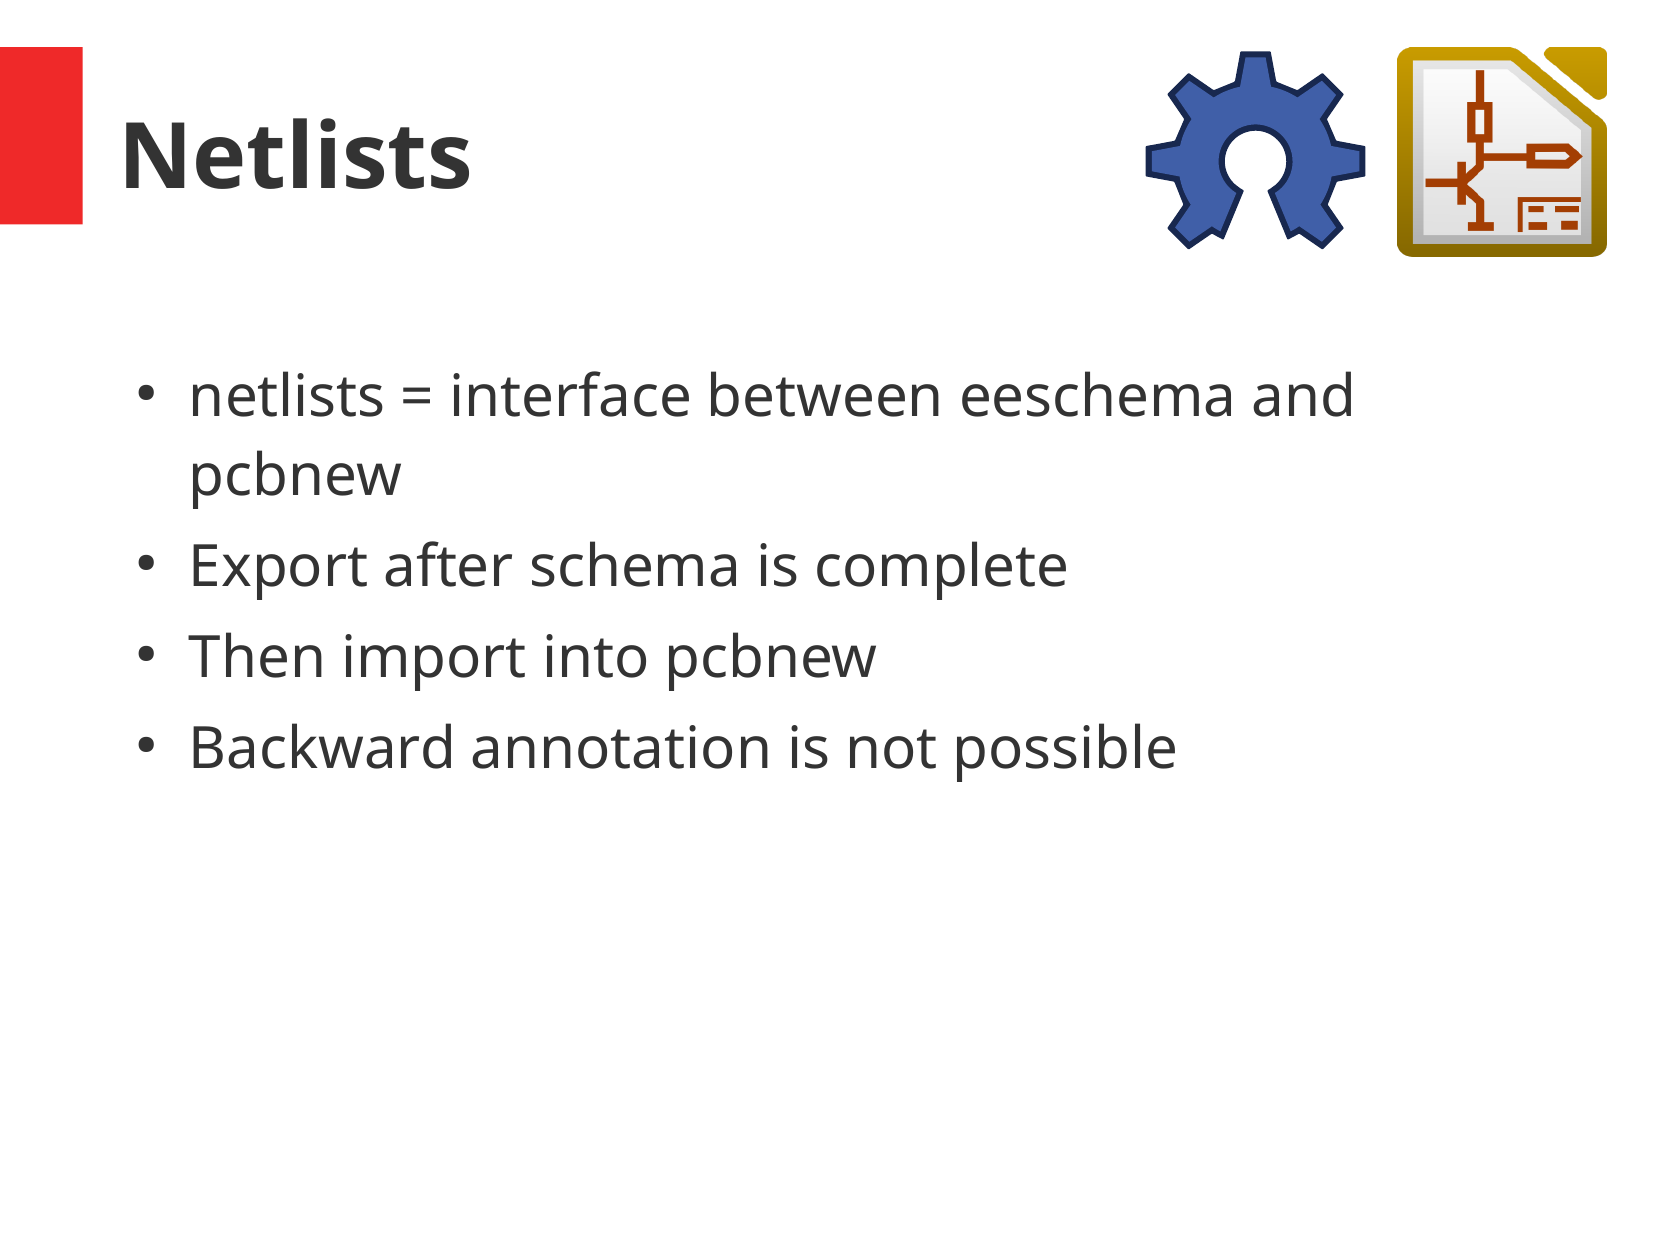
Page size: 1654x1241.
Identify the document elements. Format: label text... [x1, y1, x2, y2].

list netlists = interface between eeschema and pcbnew Export after schema is complete Then import into pcbnew Backward annotation is not possible [118, 354, 1536, 1074]
picture [1397, 47, 1607, 257]
title Netlists [118, 49, 1123, 257]
